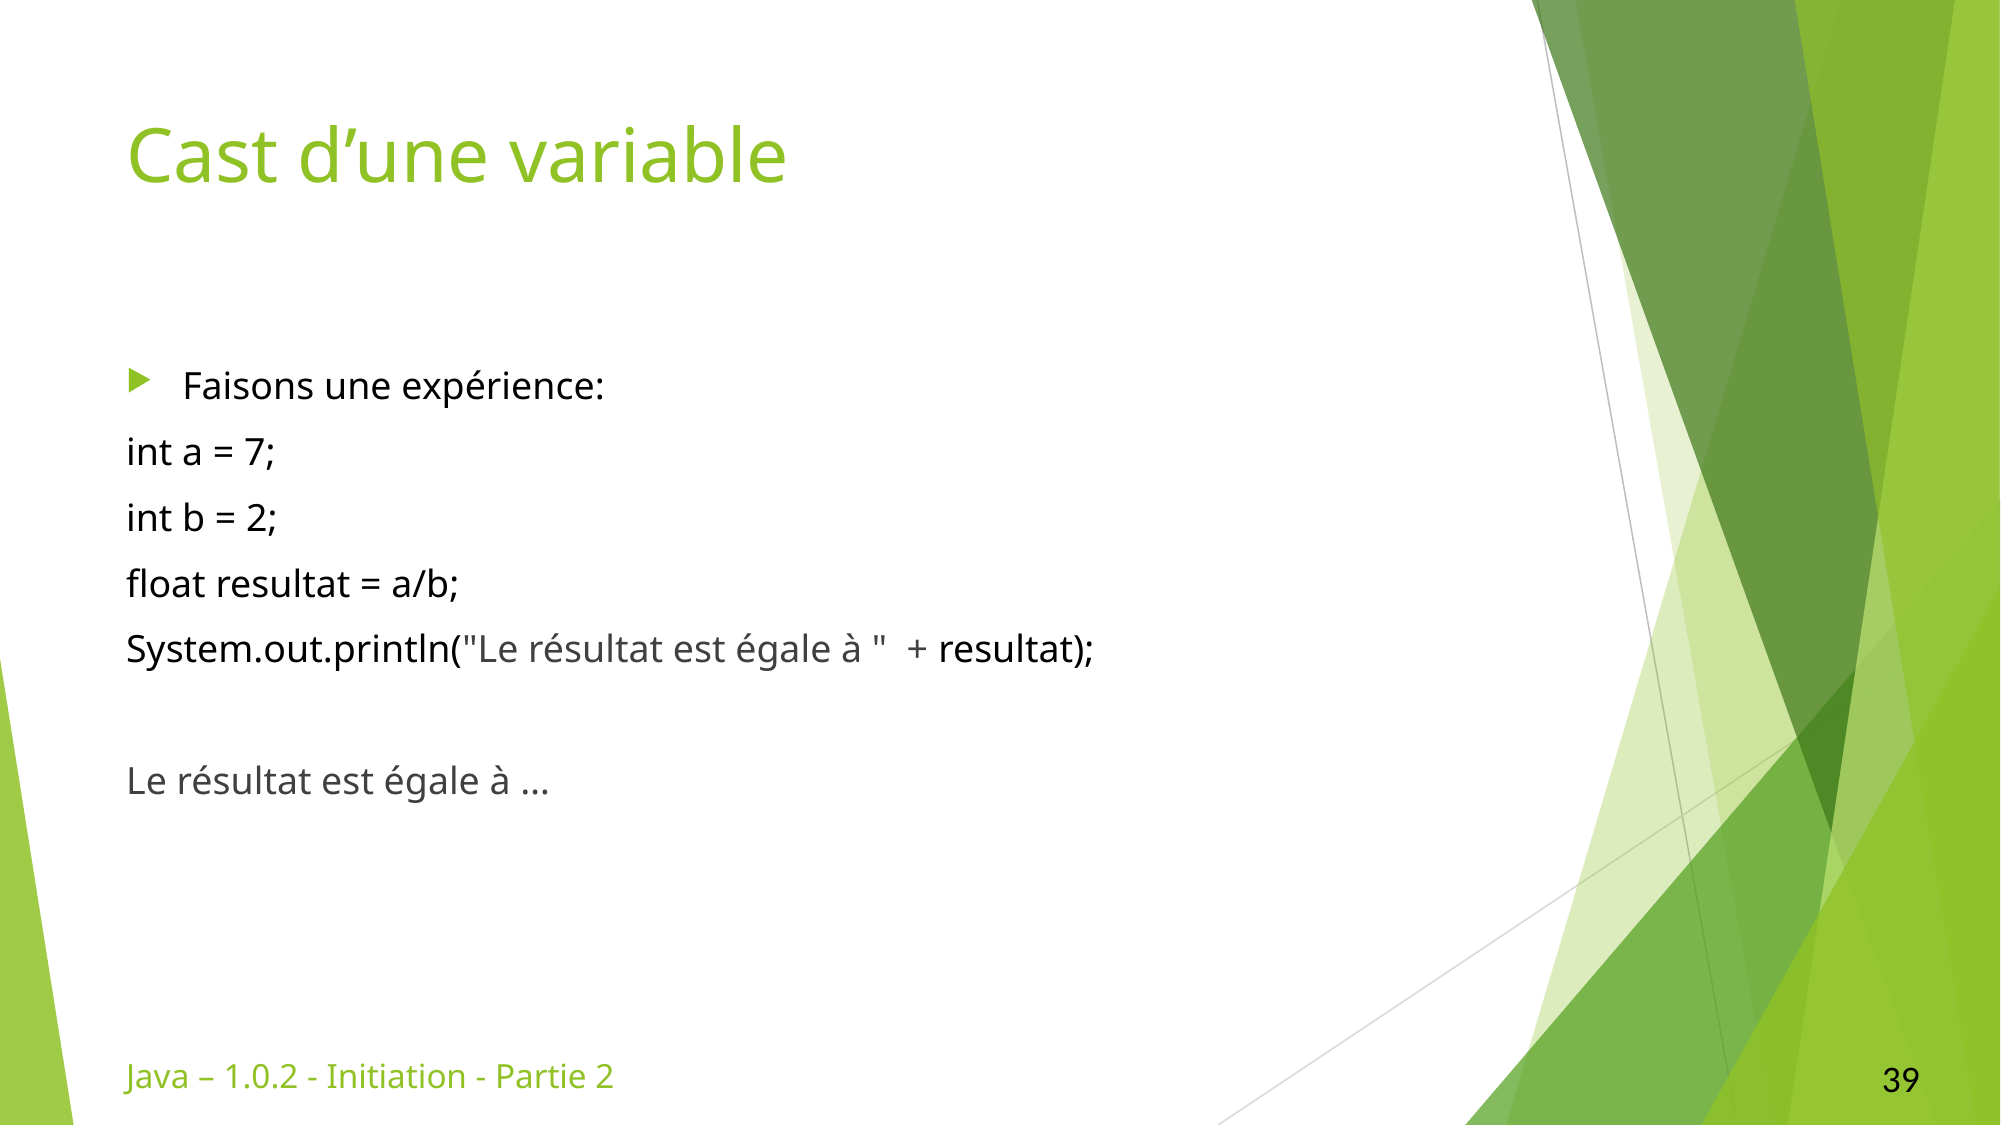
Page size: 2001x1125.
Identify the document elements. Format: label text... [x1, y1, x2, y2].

text_box Java – 1.0.2 - Initiation - Partie 2 [111, 1047, 1094, 1109]
list Faisons une expérience: int a = 7; int b = 2; float resultat = a/b; System.out.println("Le résultat est égale à " + resultat); Le résultat est égale à … [111, 354, 1522, 992]
title Cast d’une variable [111, 99, 1522, 317]
text_box [1866, 1047, 1979, 1108]
